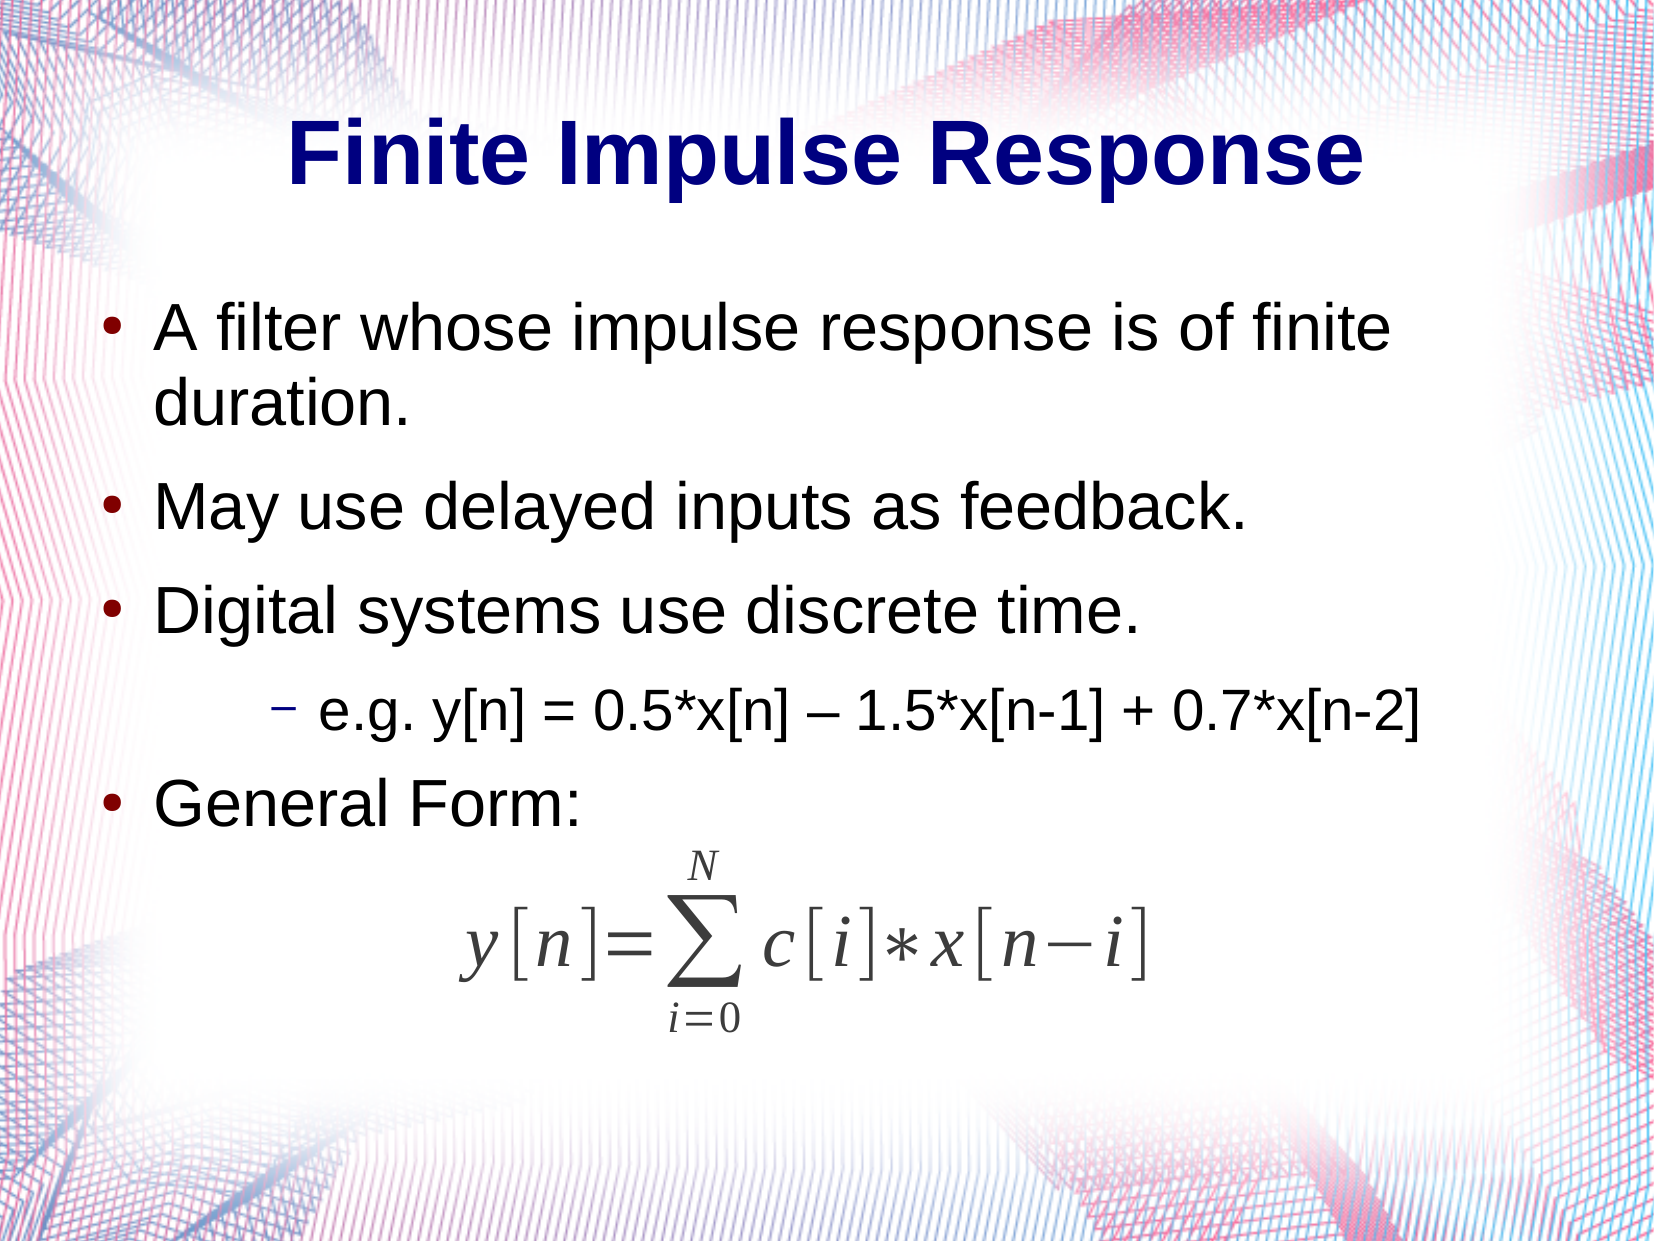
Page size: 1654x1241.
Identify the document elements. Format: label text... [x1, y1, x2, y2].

chart [772, 595, 891, 655]
picture [0, 0, 1654, 1241]
list A filter whose impulse response is of finite duration. May use delayed inputs as feedback. Digital systems use discrete time. e.g. y[n] = 0.5*x[n] – 1.5*x[n-1] + 0.7*x[n-2] General Form: [82, 290, 1538, 1010]
chart [450, 840, 1157, 1043]
title Finite Impulse Response [82, 49, 1571, 257]
